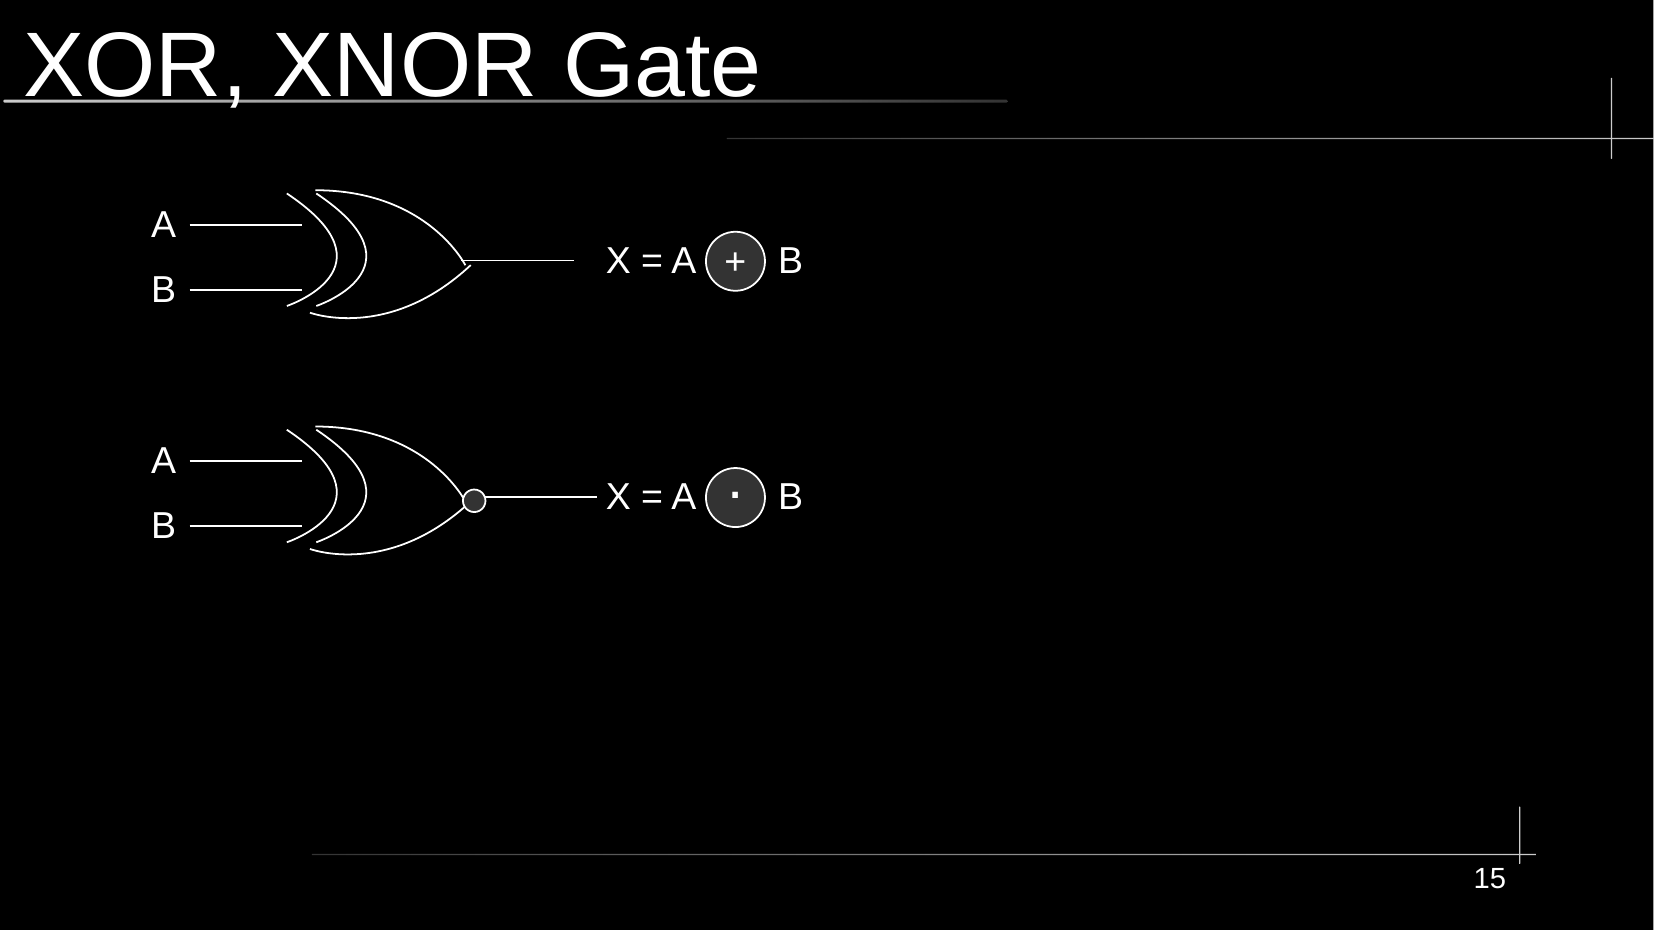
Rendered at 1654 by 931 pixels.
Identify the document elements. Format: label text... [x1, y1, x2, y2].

text_box X = A B [591, 231, 731, 289]
text_box X = A B [740, 231, 818, 289]
text_box + [705, 231, 766, 291]
text_box A [136, 196, 192, 254]
text_box B [136, 261, 192, 319]
text_box . [705, 468, 766, 528]
text_box A [136, 432, 192, 490]
text_box X = A B [591, 467, 818, 525]
text_box B [136, 497, 192, 555]
text_box [462, 489, 486, 513]
title XOR, XNOR Gate [23, 11, 1589, 119]
